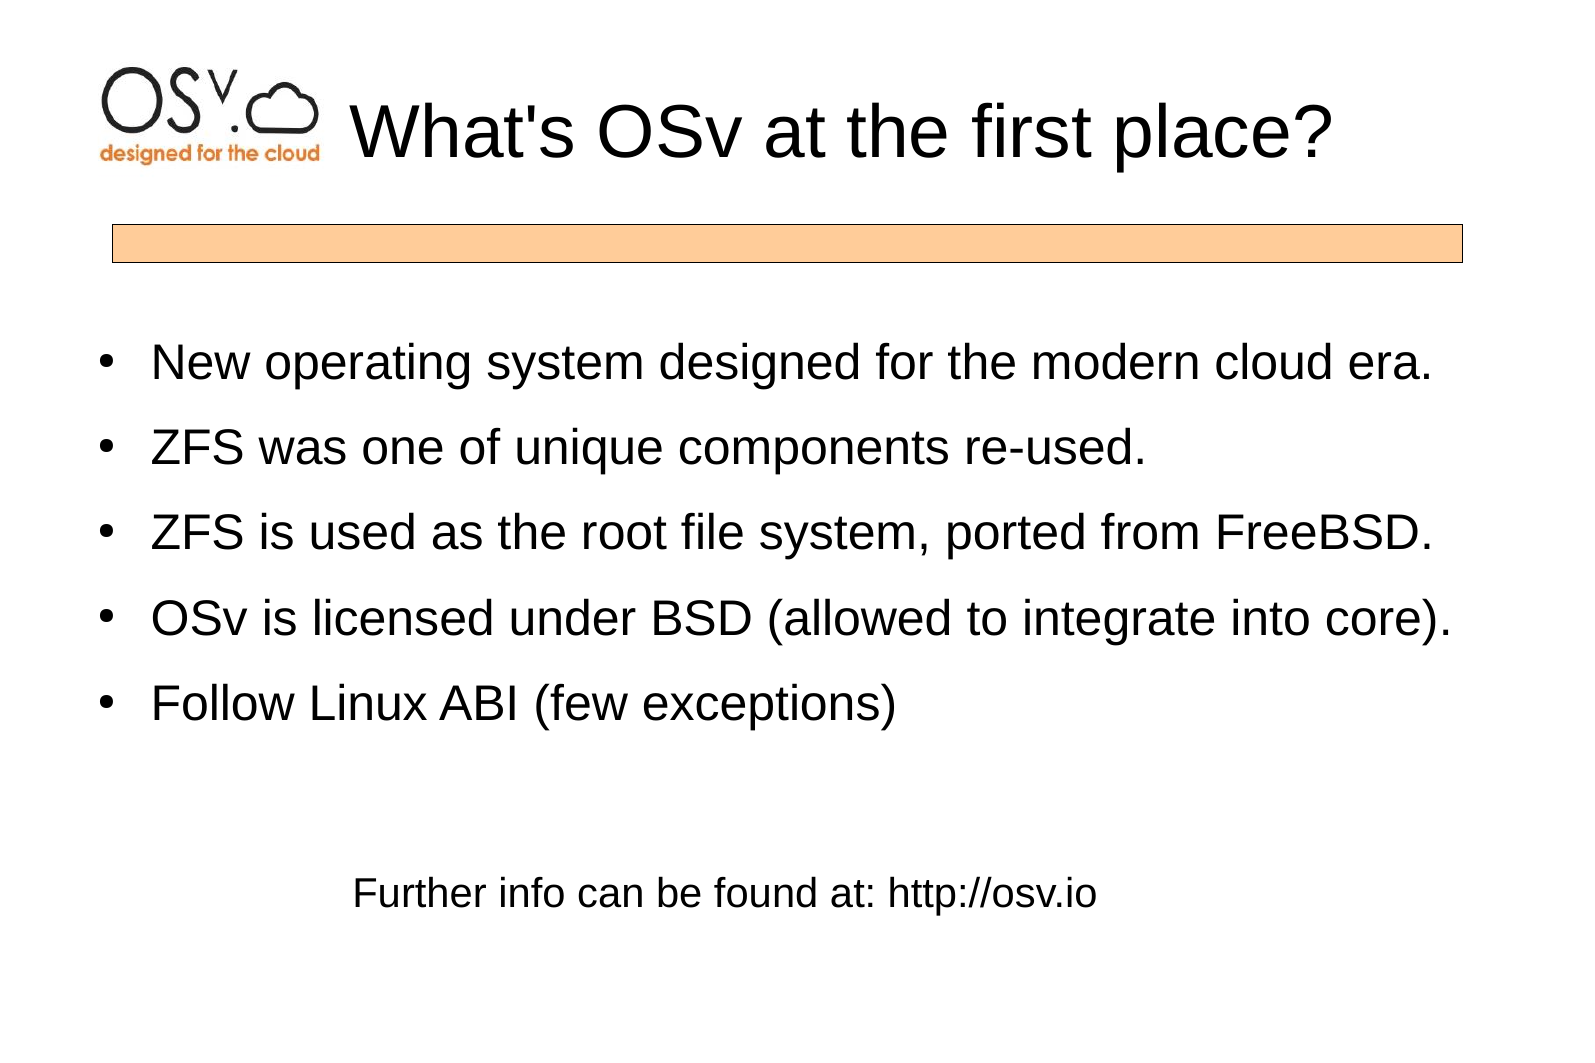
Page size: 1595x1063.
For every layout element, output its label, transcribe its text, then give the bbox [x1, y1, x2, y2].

text_box Further info can be found at: http://osv.io [337, 862, 1126, 938]
list New operating system designed for the modern cloud era. ZFS was one of unique components re-used. ZFS is used as the root file system, ported from FreeBSD. OSv is licensed under BSD (allowed to integrate into core). Follow Linux ABI (few exceptions) [79, 248, 1515, 951]
text_box [112, 224, 1463, 263]
picture [83, 37, 338, 186]
title What's OSv at the first place? [79, 49, 1515, 213]
